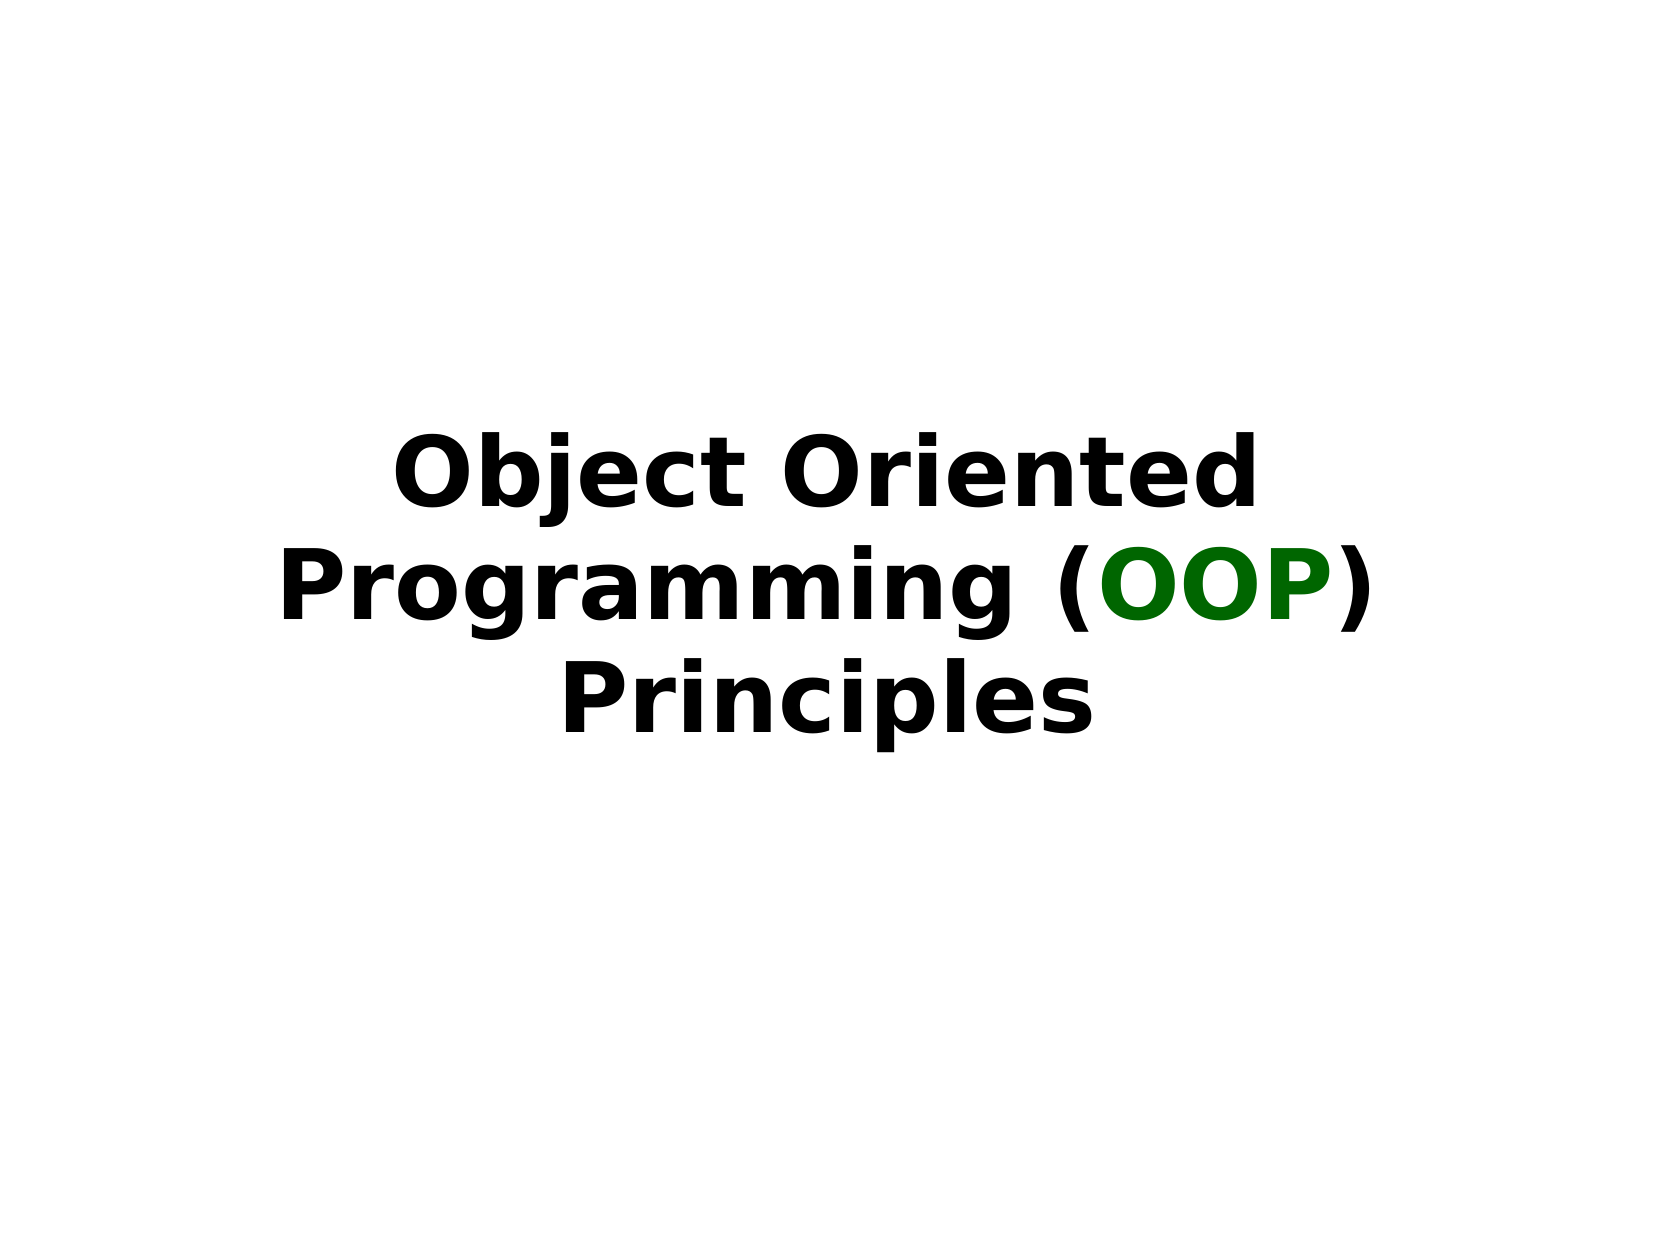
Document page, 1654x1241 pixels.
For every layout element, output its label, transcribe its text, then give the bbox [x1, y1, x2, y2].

title Object Oriented Programming (OOP) Principles [82, 415, 1571, 757]
